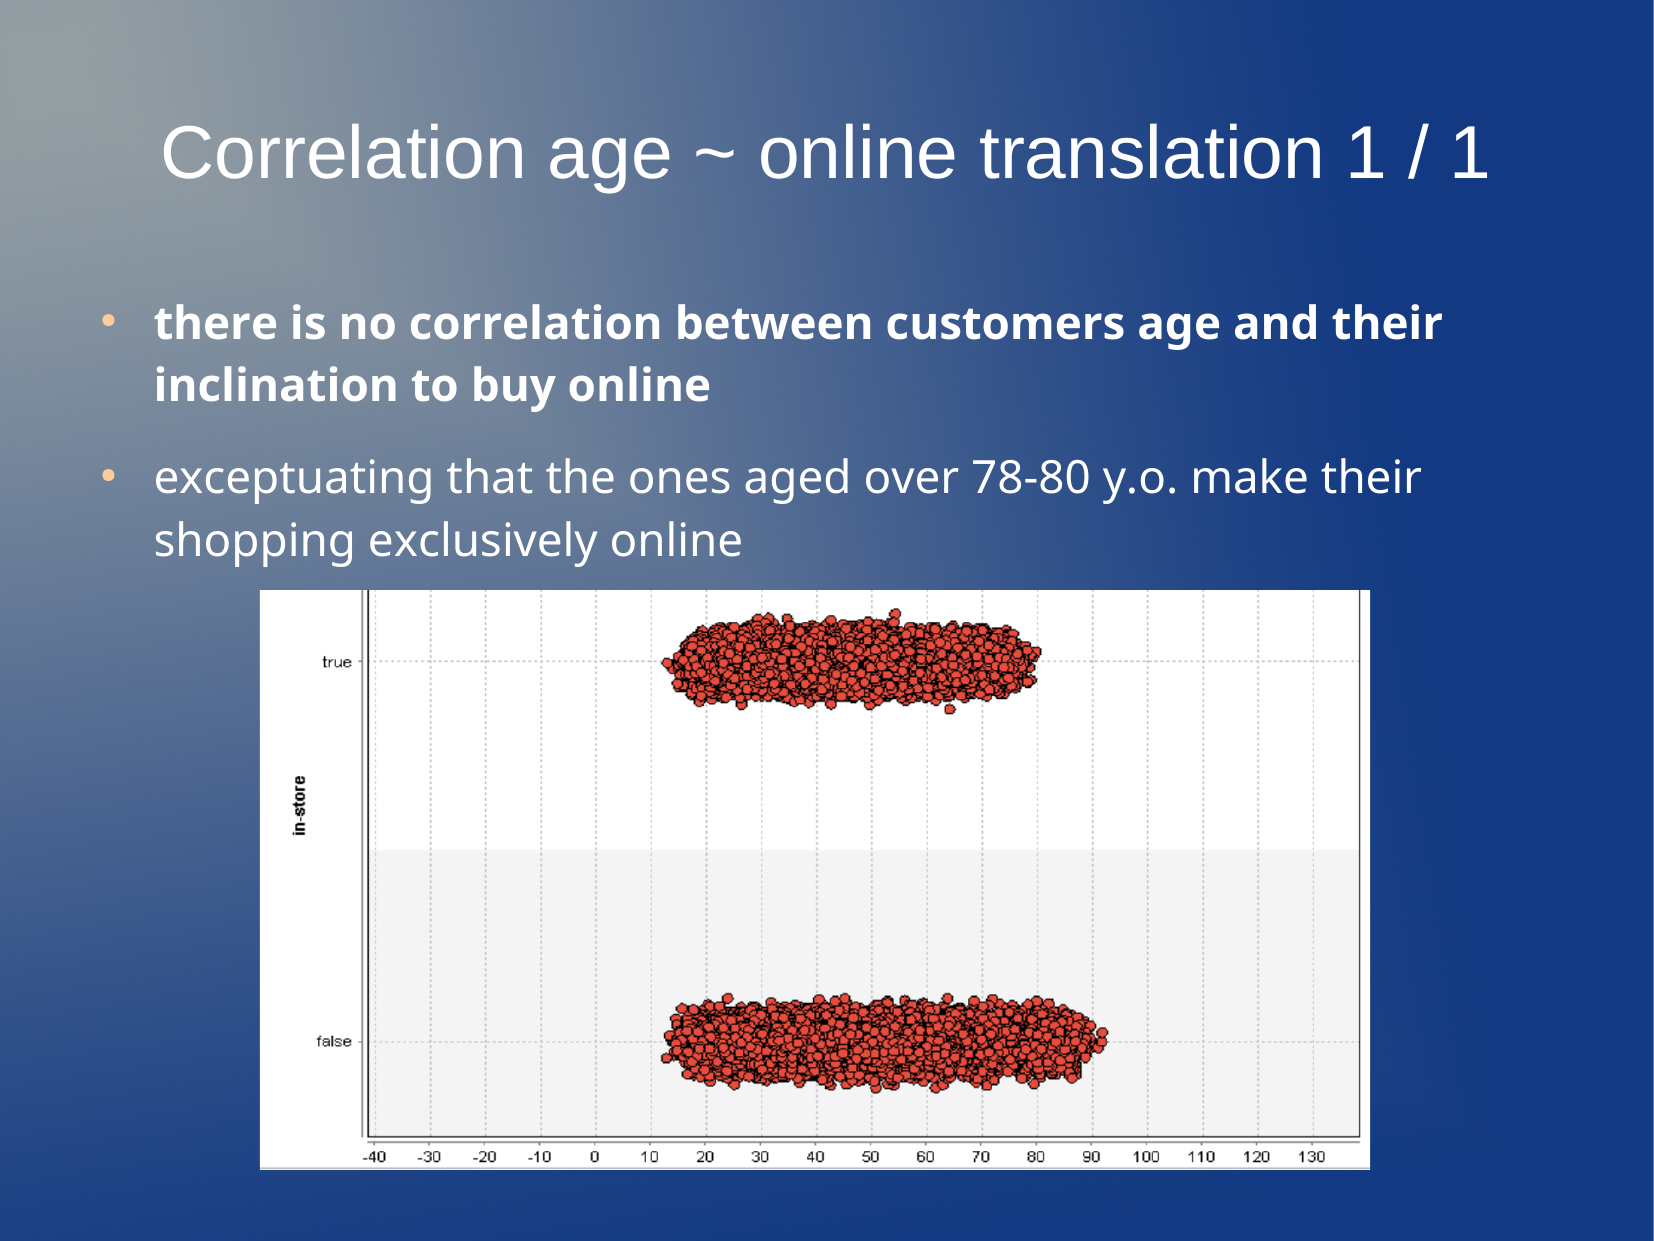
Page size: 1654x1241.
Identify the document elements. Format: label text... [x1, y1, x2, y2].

title Correlation age ~ online translation 1 / 1 [82, 49, 1571, 257]
picture [0, 0, 1654, 1241]
list there is no correlation between customers age and their inclination to buy online exceptuating that the ones aged over 78-80 y.o. make their shopping exclusively online [82, 290, 1571, 1109]
